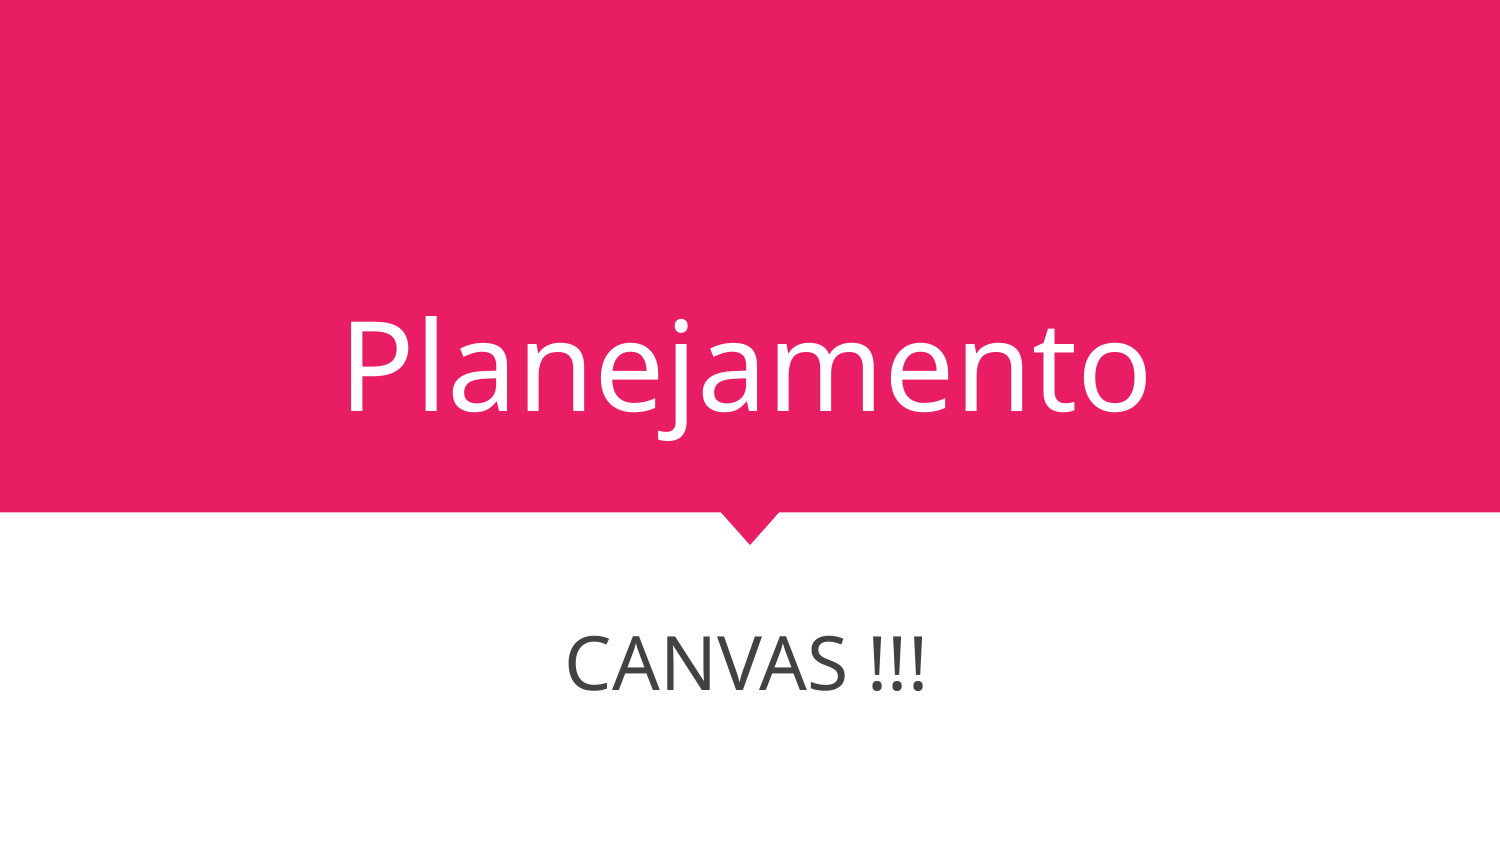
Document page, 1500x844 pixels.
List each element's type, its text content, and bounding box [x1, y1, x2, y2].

subtitle CANVAS !!! [67, 557, 1427, 765]
title Planejamento [67, 105, 1427, 452]
